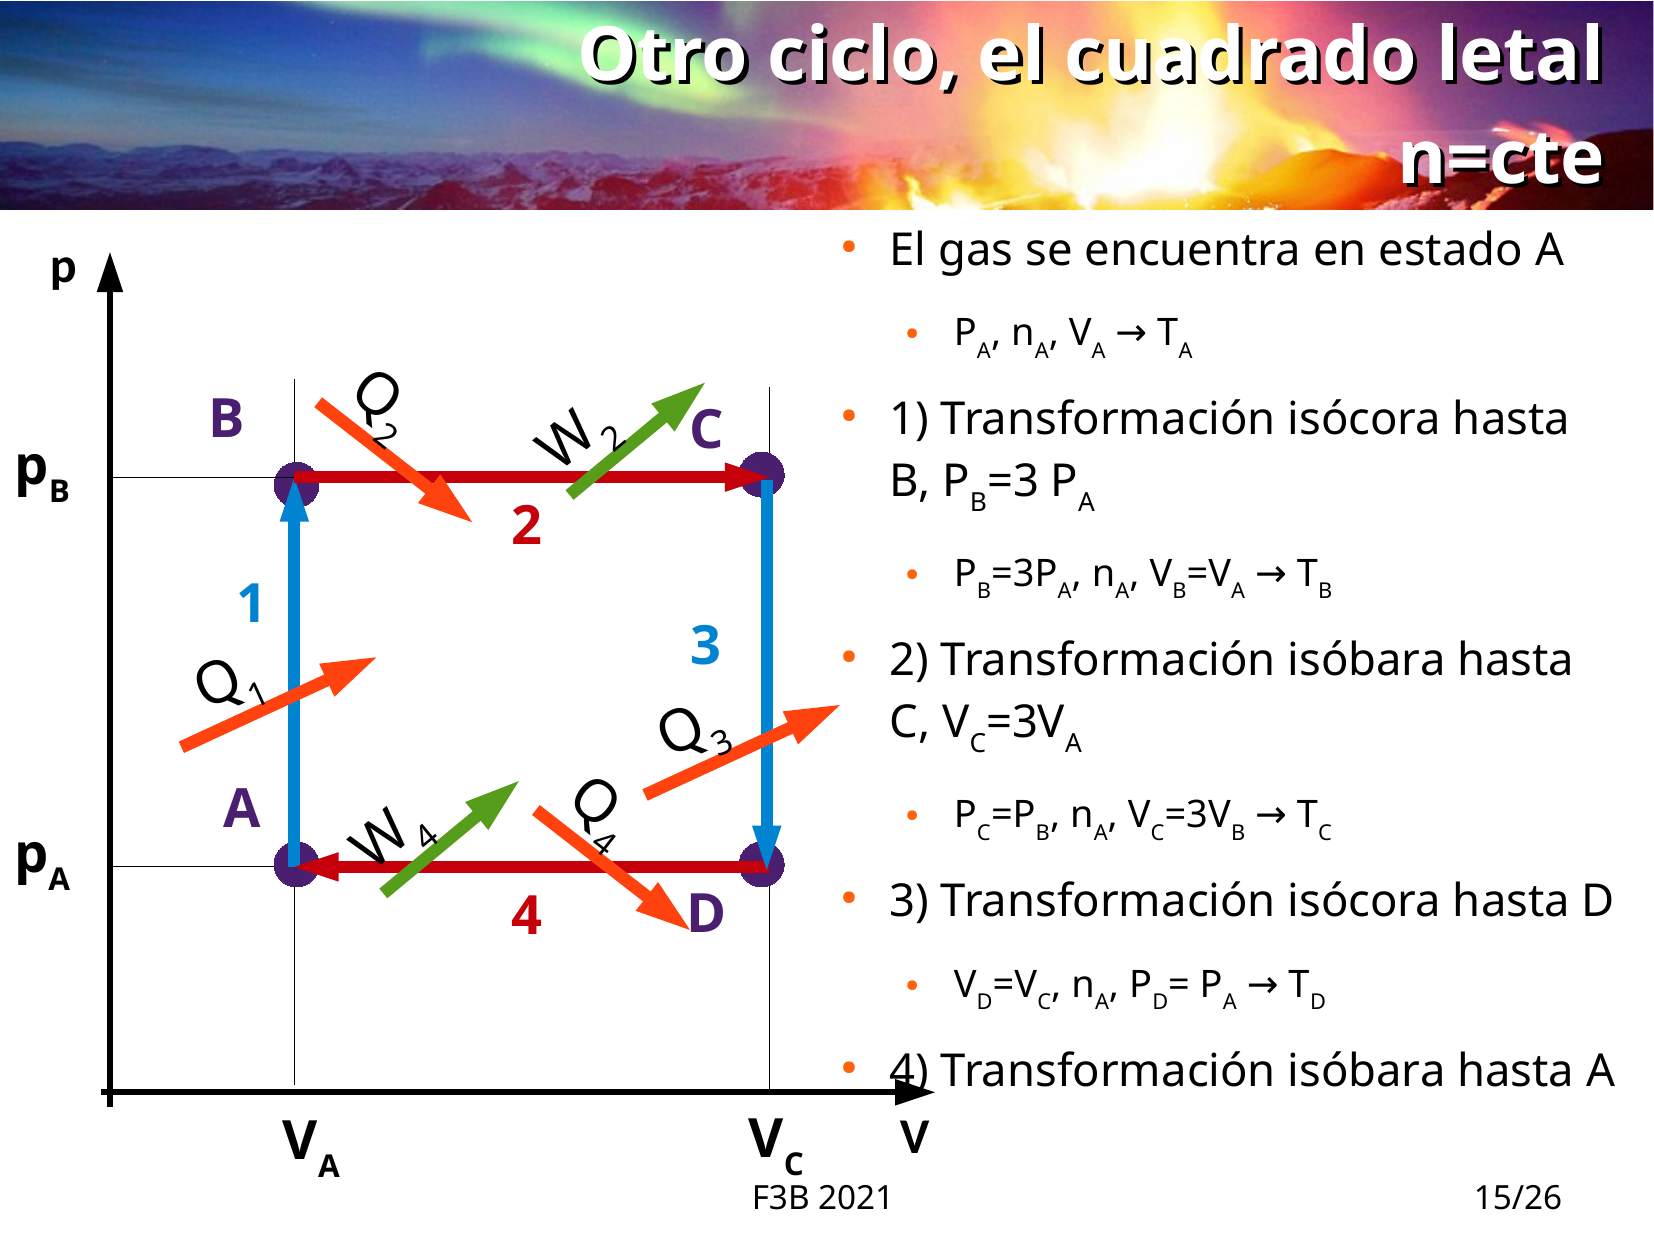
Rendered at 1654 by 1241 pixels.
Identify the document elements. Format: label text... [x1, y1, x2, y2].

text_box pB [0, 418, 110, 513]
text_box V [885, 1117, 945, 1186]
text_box 2 [484, 479, 570, 568]
text_box [297, 483, 319, 506]
text_box [275, 462, 315, 477]
text_box C [664, 382, 750, 471]
picture [0, 1, 1654, 210]
text_box [274, 843, 317, 887]
text_box pA [0, 807, 110, 901]
text_box [743, 481, 761, 498]
text_box 1 [208, 557, 295, 646]
text_box A [199, 762, 285, 851]
text_box [741, 846, 785, 887]
text_box [740, 452, 785, 494]
text_box 3 [663, 598, 750, 688]
list El gas se encuentra en estado A PA, nA, VA → TA 1) Transformación isócora hasta B, PB=3 PA PB=3PA, nA, VB=VA → TB 2) Transformación isóbara hasta C, VC=3VA PC=PB, nA, VC=3VB → TC 3) Transformación isócora hasta D VD=VC, nA, PD= PA → TD 4) Transformación isóbara hasta A [825, 216, 1621, 1117]
text_box VC [708, 1092, 845, 1186]
text_box 4 [484, 868, 570, 958]
text_box [274, 478, 293, 505]
text_box p [34, 237, 92, 314]
title Otro ciclo, el cuadrado letal n=cte [45, 11, 1606, 195]
text_box [739, 842, 763, 861]
text_box B [184, 372, 270, 461]
text_box VA [243, 1093, 380, 1188]
text_box D [664, 873, 750, 956]
text_box [300, 842, 318, 864]
